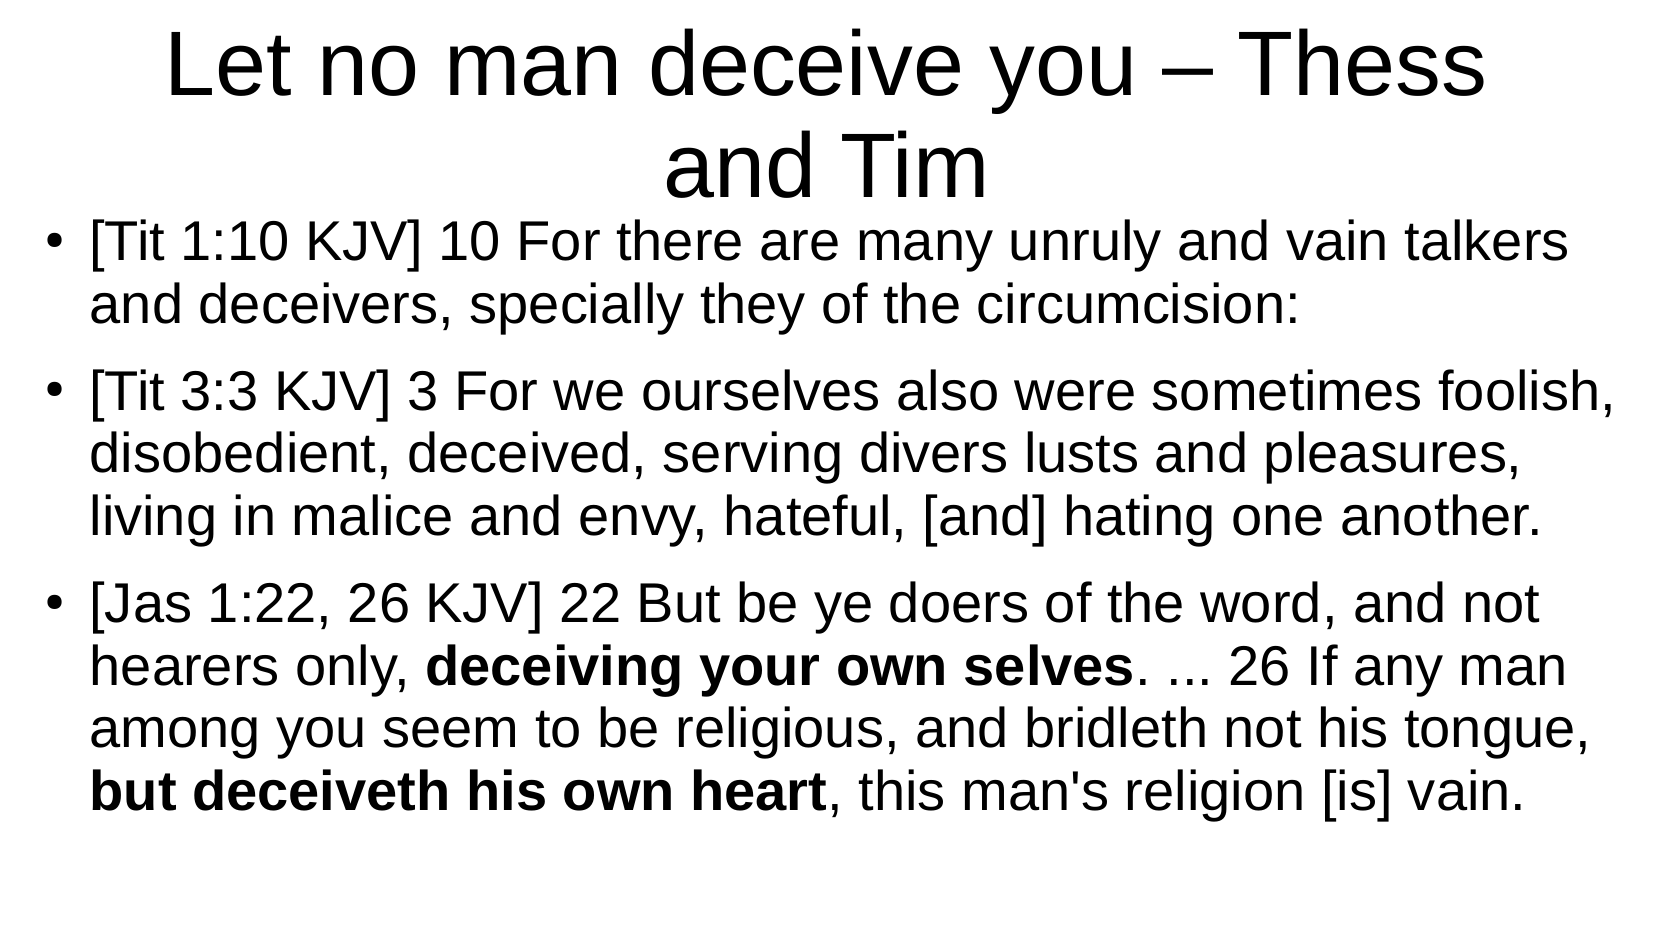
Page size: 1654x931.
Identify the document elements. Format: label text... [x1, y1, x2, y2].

list [Tit 1:10 KJV] 10 For there are many unruly and vain talkers and deceivers, specially they of the circumcision: [Tit 3:3 KJV] 3 For we ourselves also were sometimes foolish, disobedient, deceived, serving divers lusts and pleasures, living in malice and envy, hateful, [and] hating one another. [Jas 1:22, 26 KJV] 22 But be ye doers of the word, and not hearers only, deceiving your own selves. ... 26 If any man among you seem to be religious, and bridleth not his tongue, but deceiveth his own heart, this man's religion [is] vain. [30, 210, 1636, 916]
title Let no man deceive you – Thess and Tim [82, 12, 1571, 210]
